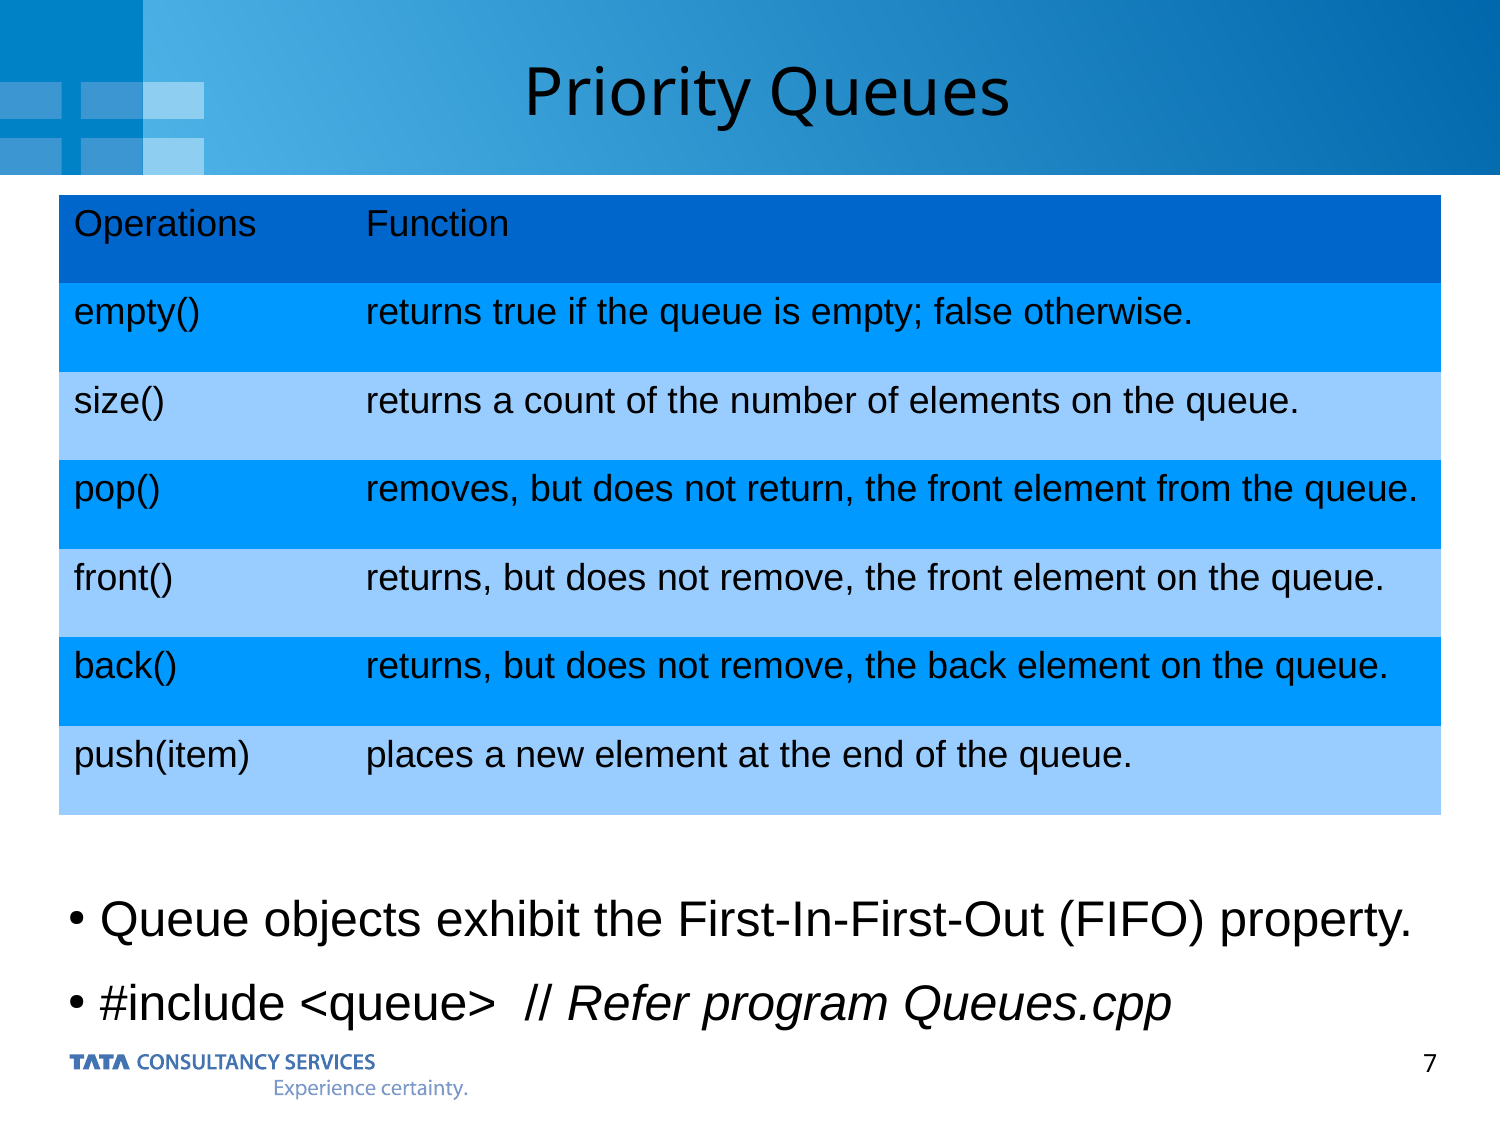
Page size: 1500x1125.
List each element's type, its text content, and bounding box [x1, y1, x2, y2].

table_cell places a new element at the end of the queue. [351, 726, 1441, 815]
table_cell empty() [59, 283, 351, 372]
table_cell returns true if the queue is empty; false otherwise. [351, 283, 1441, 372]
table_cell returns a count of the number of elements on the queue. [351, 372, 1441, 460]
text_box Priority Queues [253, 23, 1282, 154]
table_cell back() [59, 637, 351, 726]
table_cell front() [59, 549, 351, 637]
table_cell returns, but does not remove, the front element on the queue. [351, 549, 1441, 637]
table_cell pop() [59, 460, 351, 549]
table_cell size() [59, 372, 351, 460]
text_box Queue objects exhibit the First-In-First-Out (FIFO) property. #include <queue> // Refer program Queues.cpp [35, 856, 1465, 1022]
table_cell returns, but does not remove, the back element on the queue. [351, 637, 1441, 726]
table_header Function [351, 195, 1441, 283]
table_cell removes, but does not return, the front element from the queue. [351, 460, 1441, 549]
table_header Operations [59, 195, 351, 283]
table_cell push(item) [59, 726, 351, 815]
